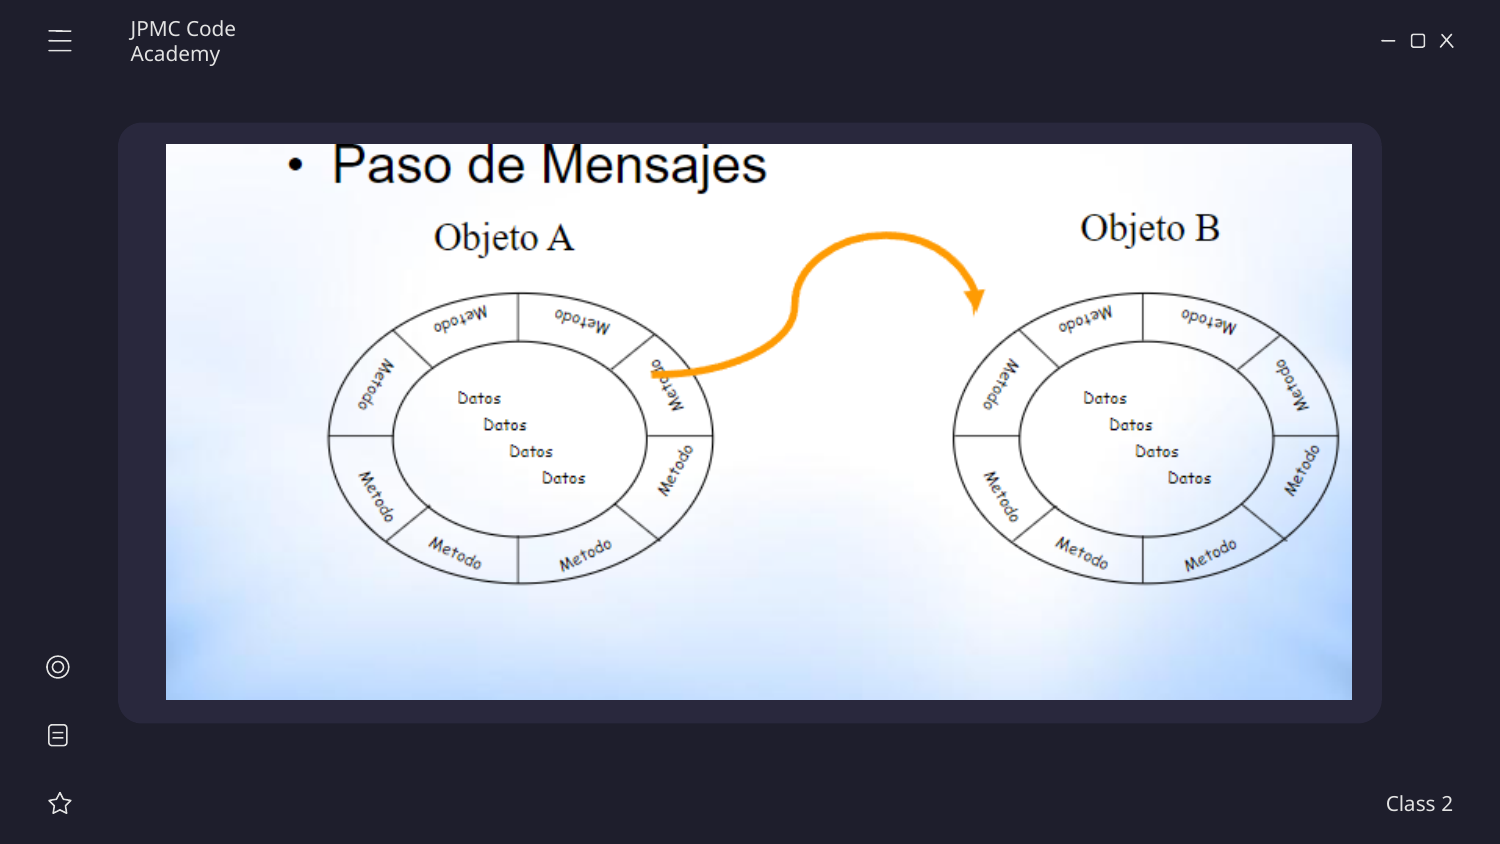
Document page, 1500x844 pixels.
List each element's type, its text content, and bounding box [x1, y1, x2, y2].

subtitle JPMC Code Academy [130, 18, 306, 64]
subtitle Class 2 [1278, 780, 1453, 826]
picture [166, 144, 1352, 700]
